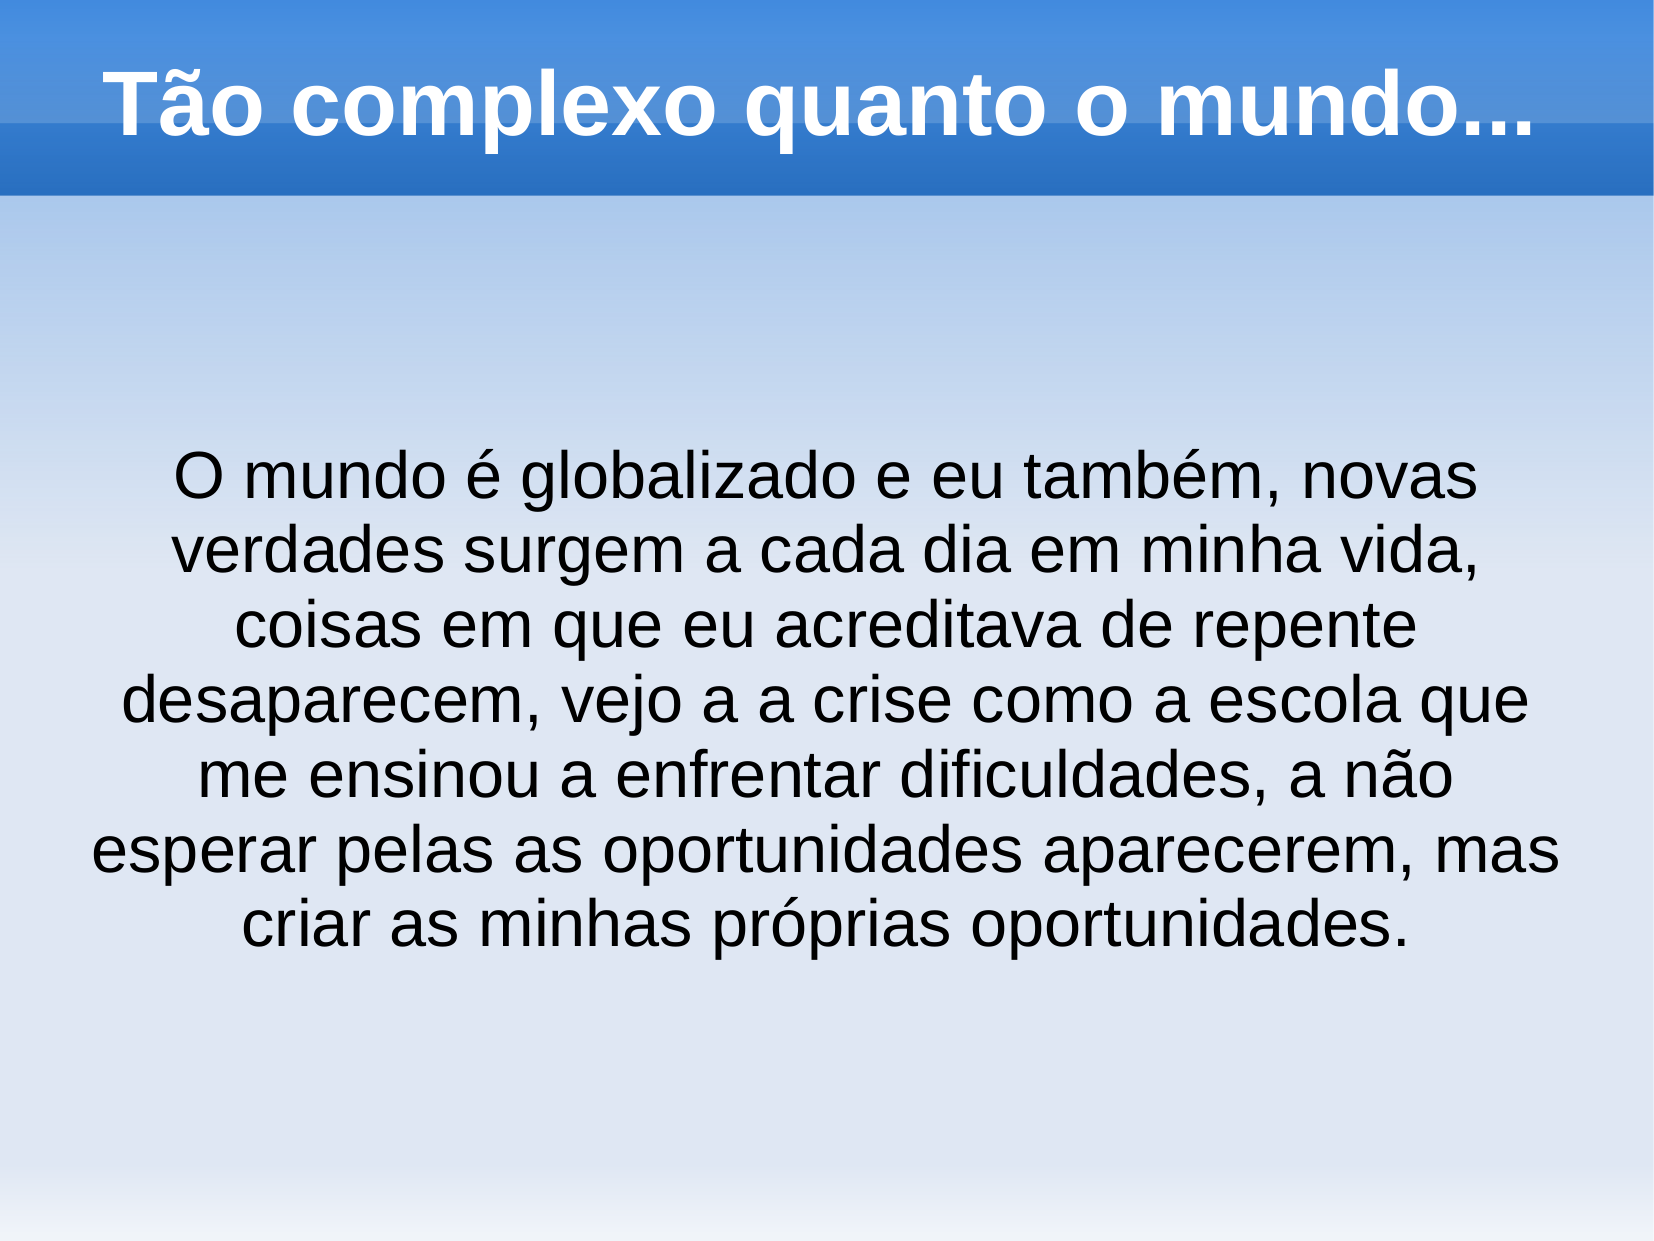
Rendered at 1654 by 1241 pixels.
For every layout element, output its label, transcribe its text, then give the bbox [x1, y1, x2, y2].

subtitle O mundo é globalizado e eu também, novas verdades surgem a cada dia em minha vida, coisas em que eu acreditava de repente desaparecem, vejo a a crise como a escola que me ensinou a enfrentar dificuldades, a não esperar pelas as oportunidades aparecerem, mas criar as minhas próprias oportunidades. [82, 297, 1571, 1102]
title Tão complexo quanto o mundo... [76, 7, 1565, 200]
picture [0, 0, 1654, 1241]
